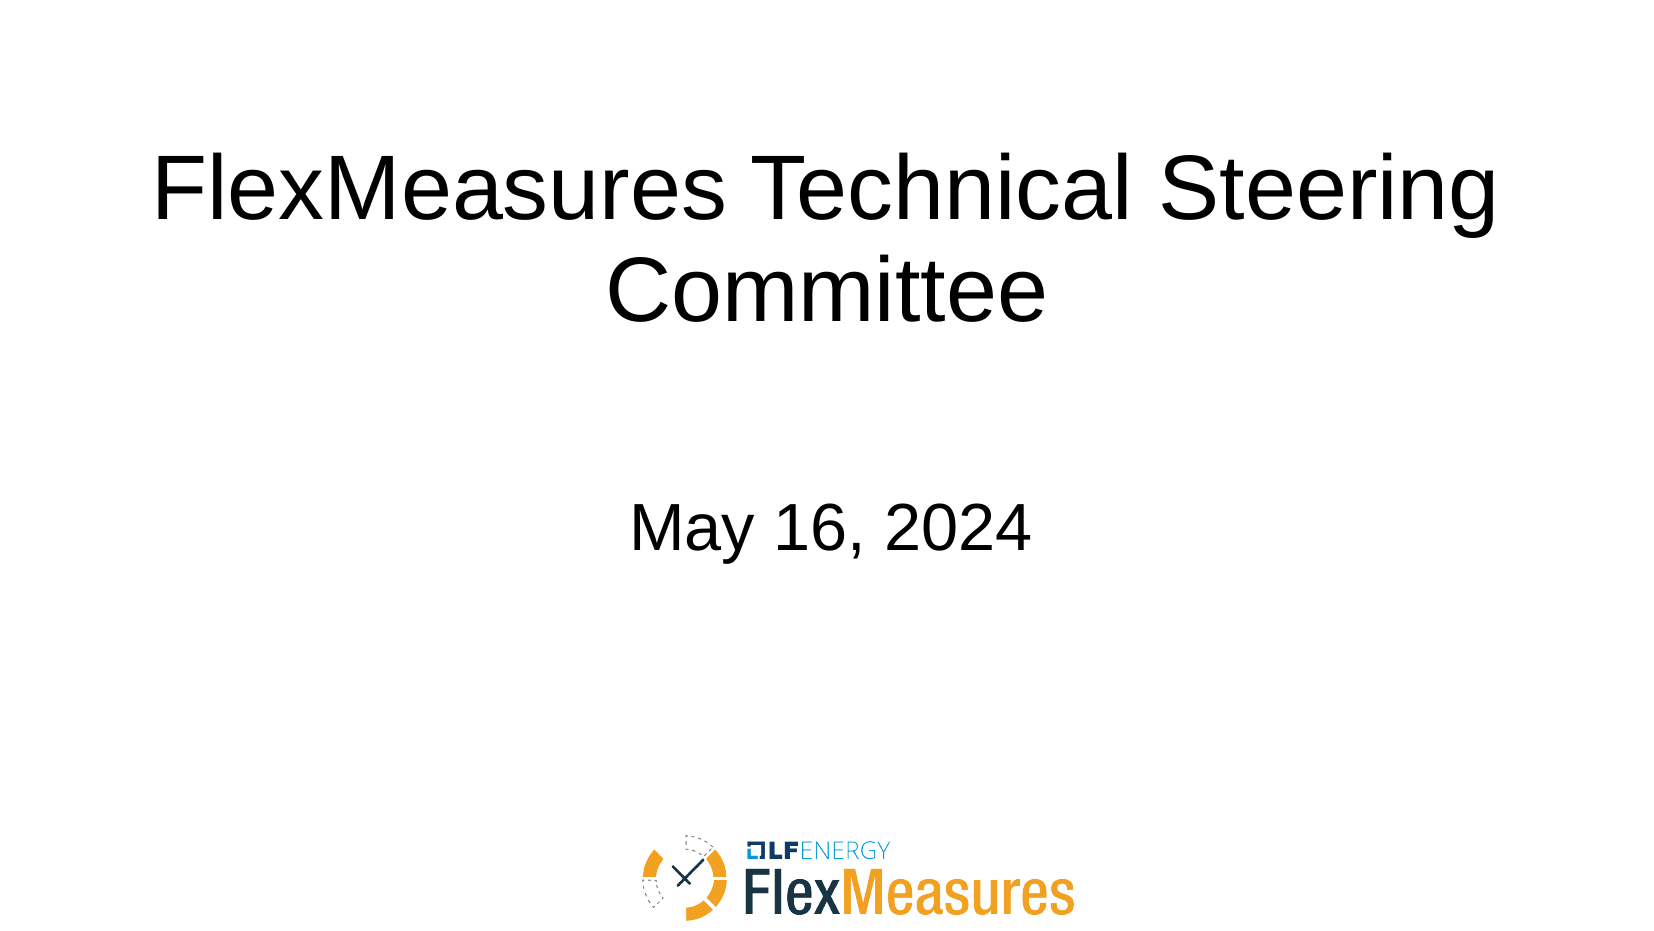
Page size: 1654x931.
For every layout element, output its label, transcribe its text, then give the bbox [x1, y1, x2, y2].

subtitle May 16, 2024 [86, 257, 1575, 798]
picture [642, 835, 1074, 921]
title FlexMeasures Technical Steering Committee [82, 136, 1571, 342]
